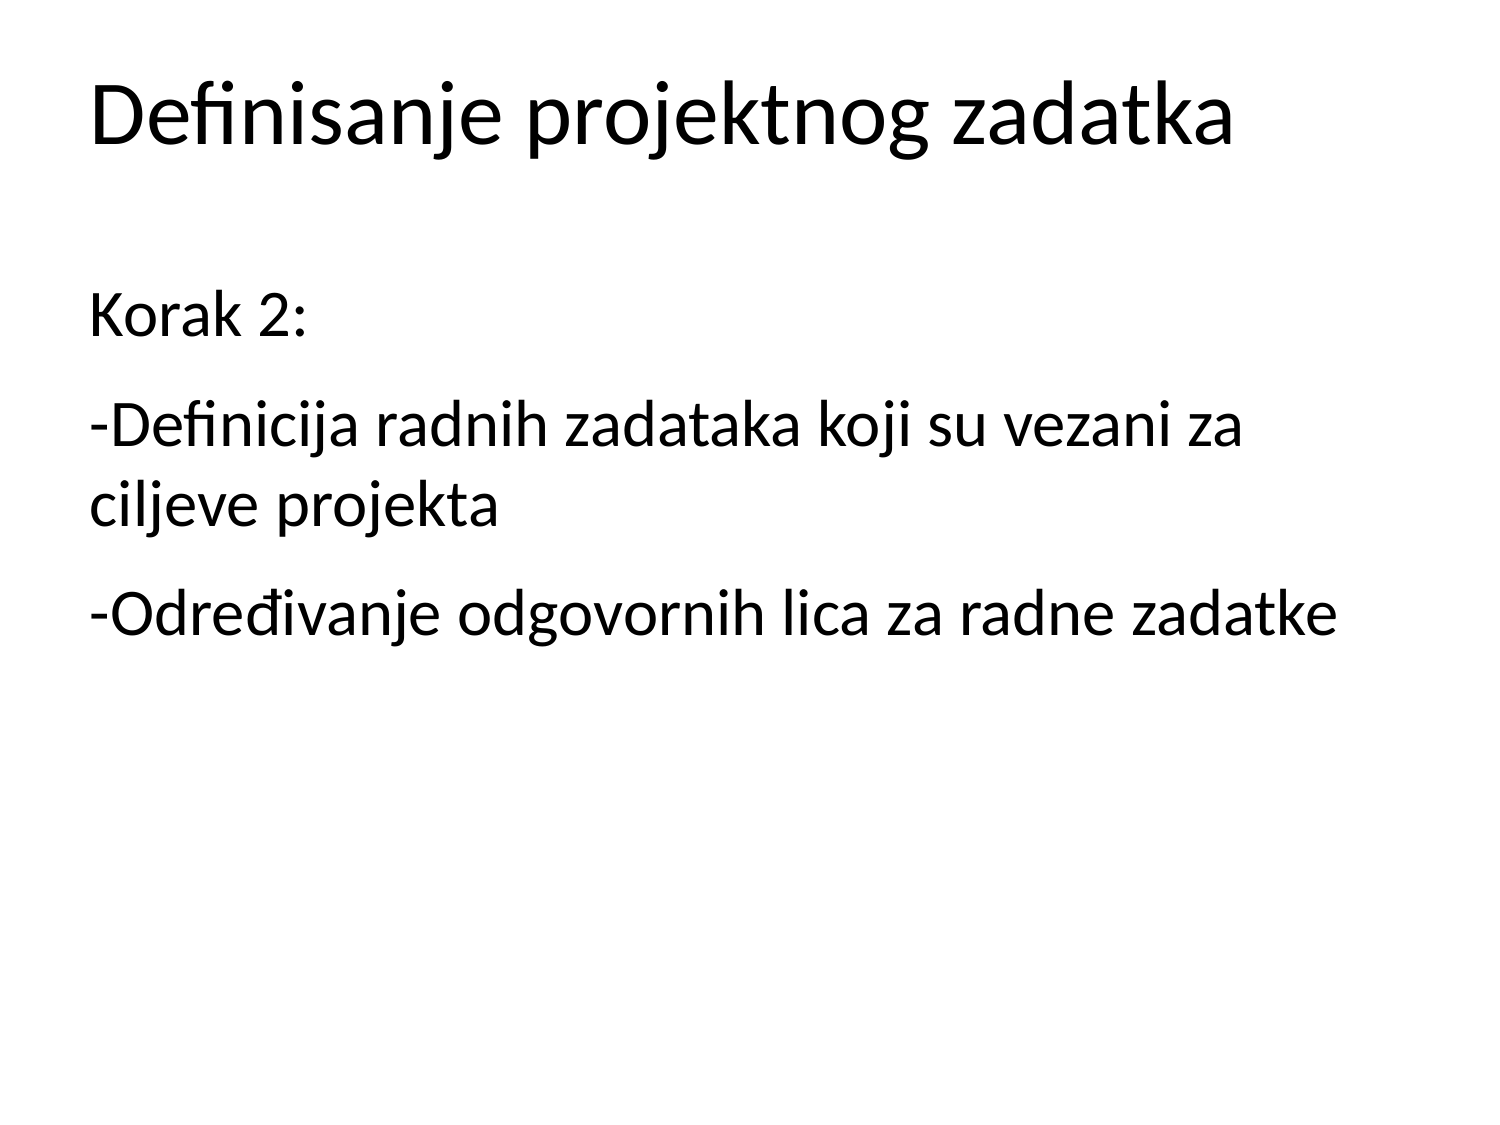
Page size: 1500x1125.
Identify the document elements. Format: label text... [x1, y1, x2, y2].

list Korak 2: -Definicija radnih zadataka koji su vezani za ciljeve projekta -Određivanje odgovornih lica za radne zadatke [75, 262, 1425, 1005]
title Definisanje projektnog zadatka [75, 45, 1425, 233]
